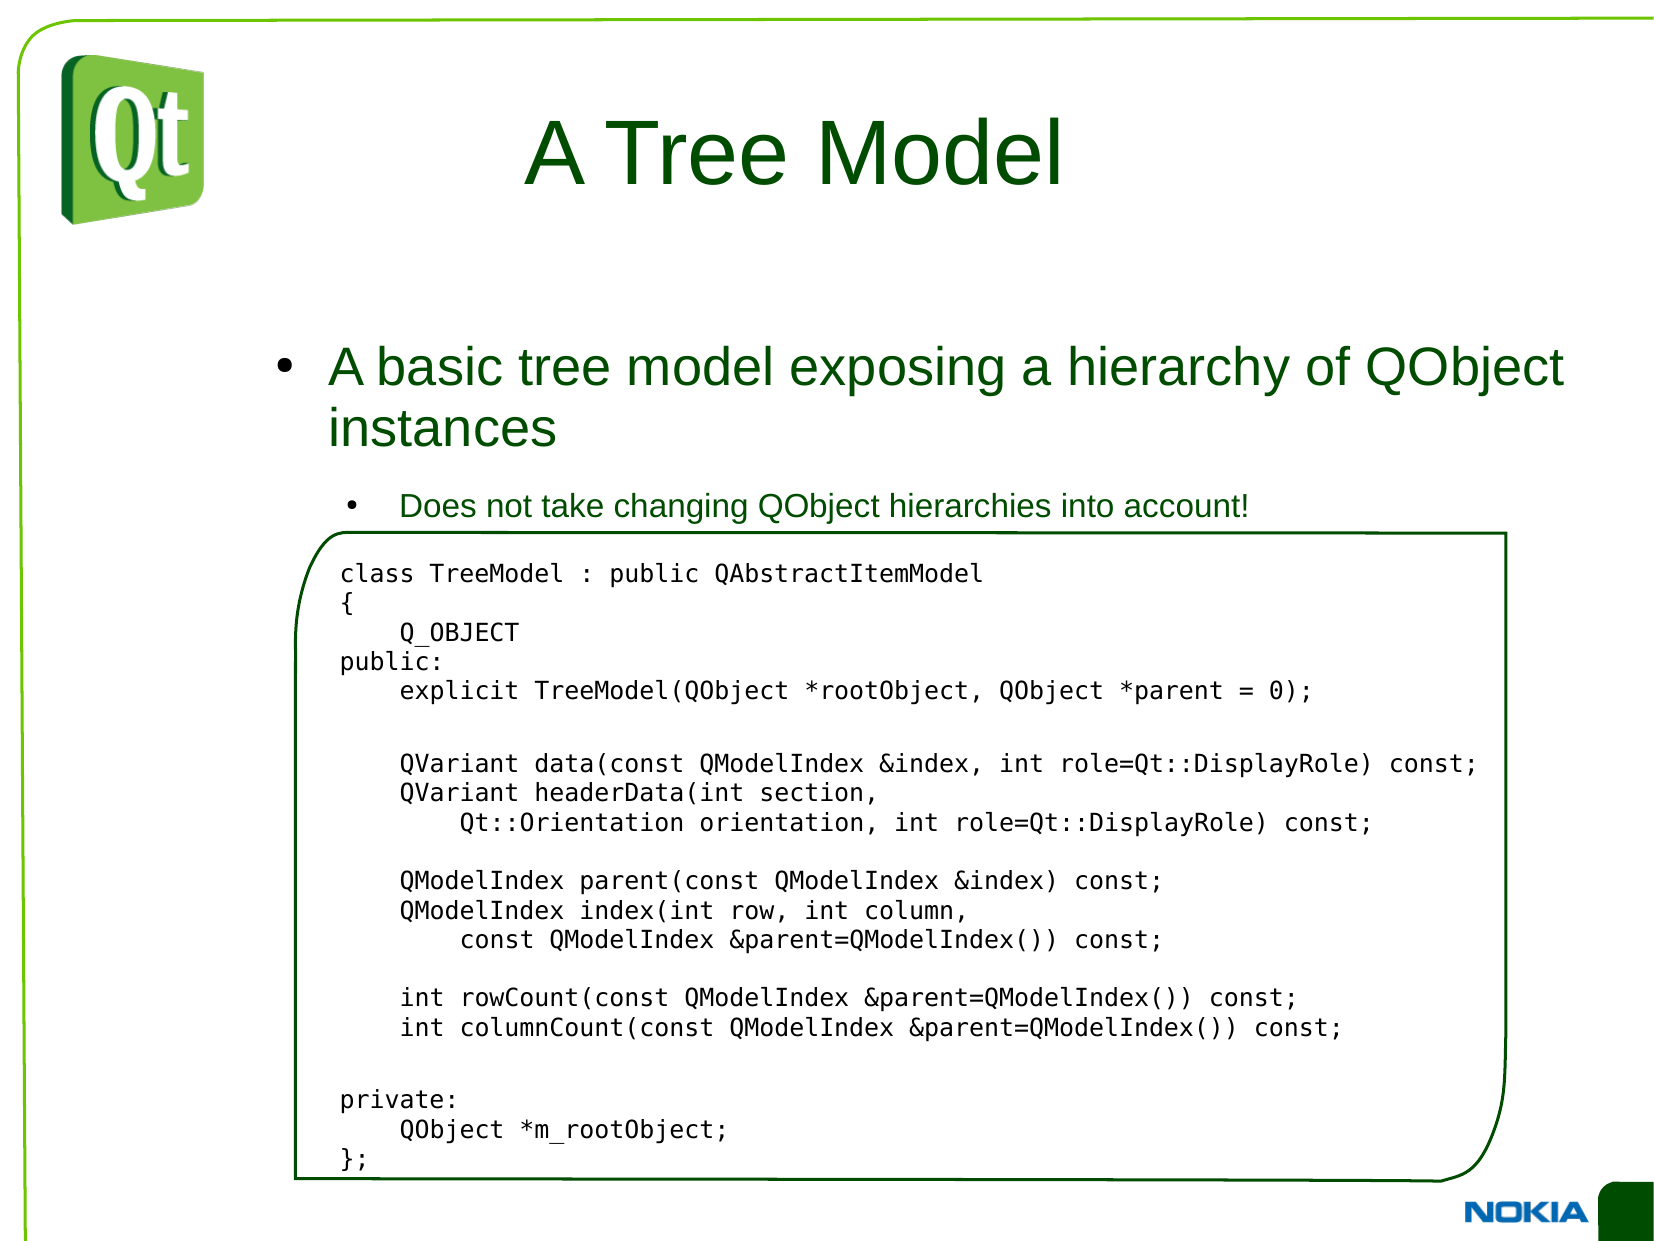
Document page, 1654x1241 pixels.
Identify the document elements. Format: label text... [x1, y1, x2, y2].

list A basic tree model exposing a hierarchy of QObject instances Does not take changing QObject hierarchies into account! [257, 336, 1577, 1141]
picture [1465, 1201, 1589, 1223]
list A basic tree model exposing a hierarchy of QObject instances Does not take changing QObject hierarchies into account! [297, 534, 1504, 1141]
title A Tree Model [257, 56, 1333, 250]
text_box class TreeModel : public QAbstractItemModel { Q_OBJECT public: explicit TreeModel(QObject *rootObject, QObject *parent = 0); QVariant data(const QModelIndex &index, int role=Qt::DisplayRole) const; QVariant headerData(int section, Qt::Orientation orientation, int role=Qt::DisplayRole) const; QModelIndex parent(const QModelIndex &index) const; QModelIndex index(int row, int column, const QModelIndex &parent=QModelIndex()) const; int rowCount(const QModelIndex &parent=QModelIndex()) const; int columnCount(const QModelIndex &parent=QModelIndex()) const; private: QObject *m_rootObject; }; [324, 551, 1504, 1179]
picture [61, 55, 204, 225]
